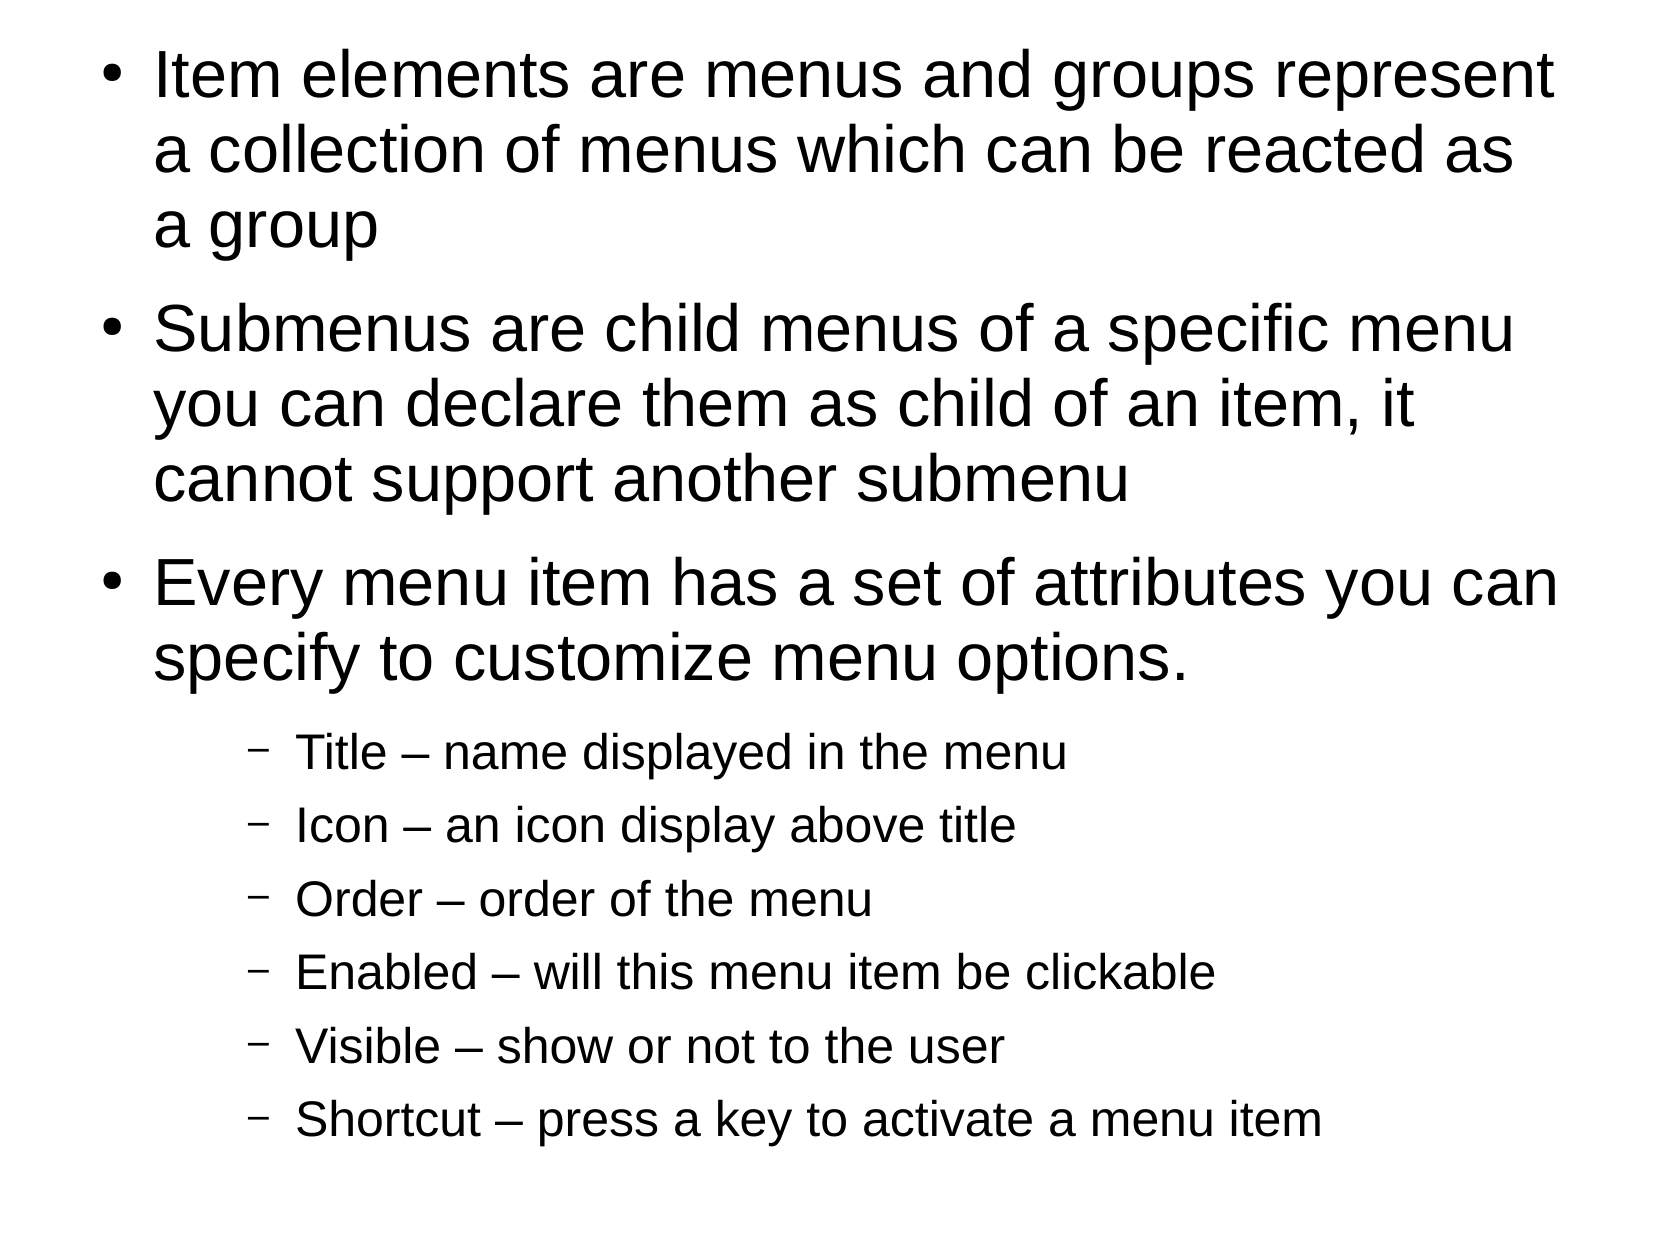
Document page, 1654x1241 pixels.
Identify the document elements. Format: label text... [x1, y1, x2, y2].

list Item elements are menus and groups represent a collection of menus which can be reacted as a group Submenus are child menus of a specific menu you can declare them as child of an item, it cannot support another submenu Every menu item has a set of attributes you can specify to customize menu options. Title – name displayed in the menu Icon – an icon display above title Order – order of the menu Enabled – will this menu item be clickable Visible – show or not to the user Shortcut – press a key to activate a menu item [82, 37, 1571, 1240]
